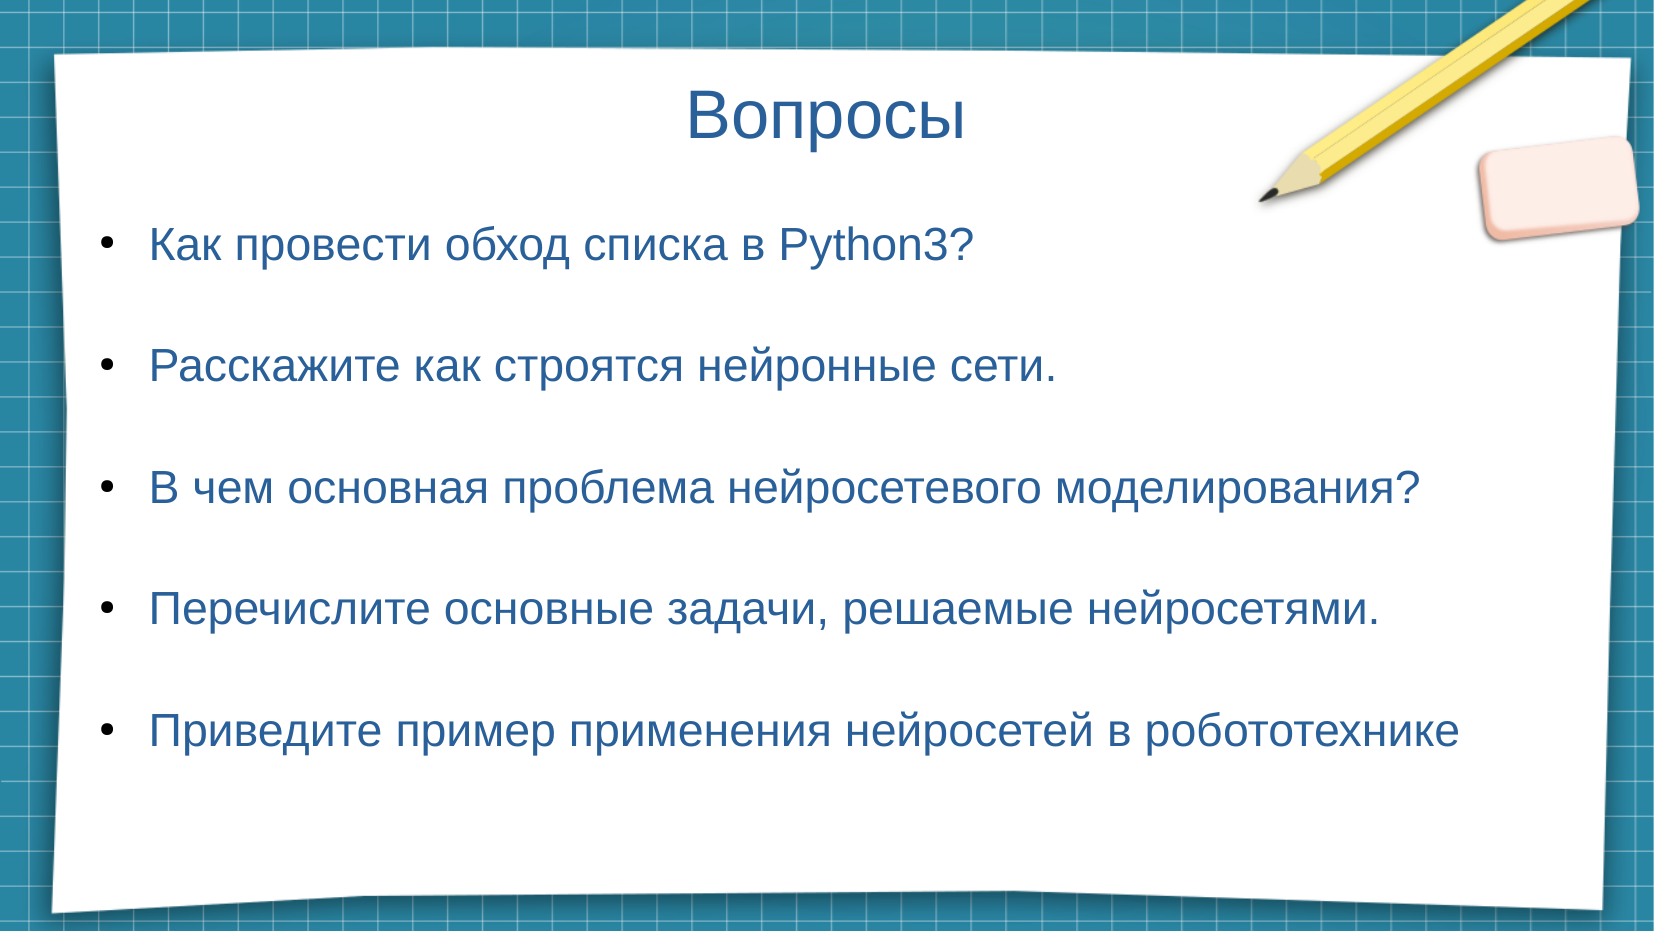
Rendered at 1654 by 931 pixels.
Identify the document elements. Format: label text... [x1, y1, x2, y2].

picture [0, 0, 1654, 931]
list Как провести обход списка в Python3? Расскажите как строятся нейронные сети. В чем основная проблема нейросетевого моделирования? Перечислите основные задачи, решаемые нейросетями. Приведите пример применения нейросетей в робототехнике [82, 217, 1571, 758]
title Вопросы [82, 37, 1571, 193]
